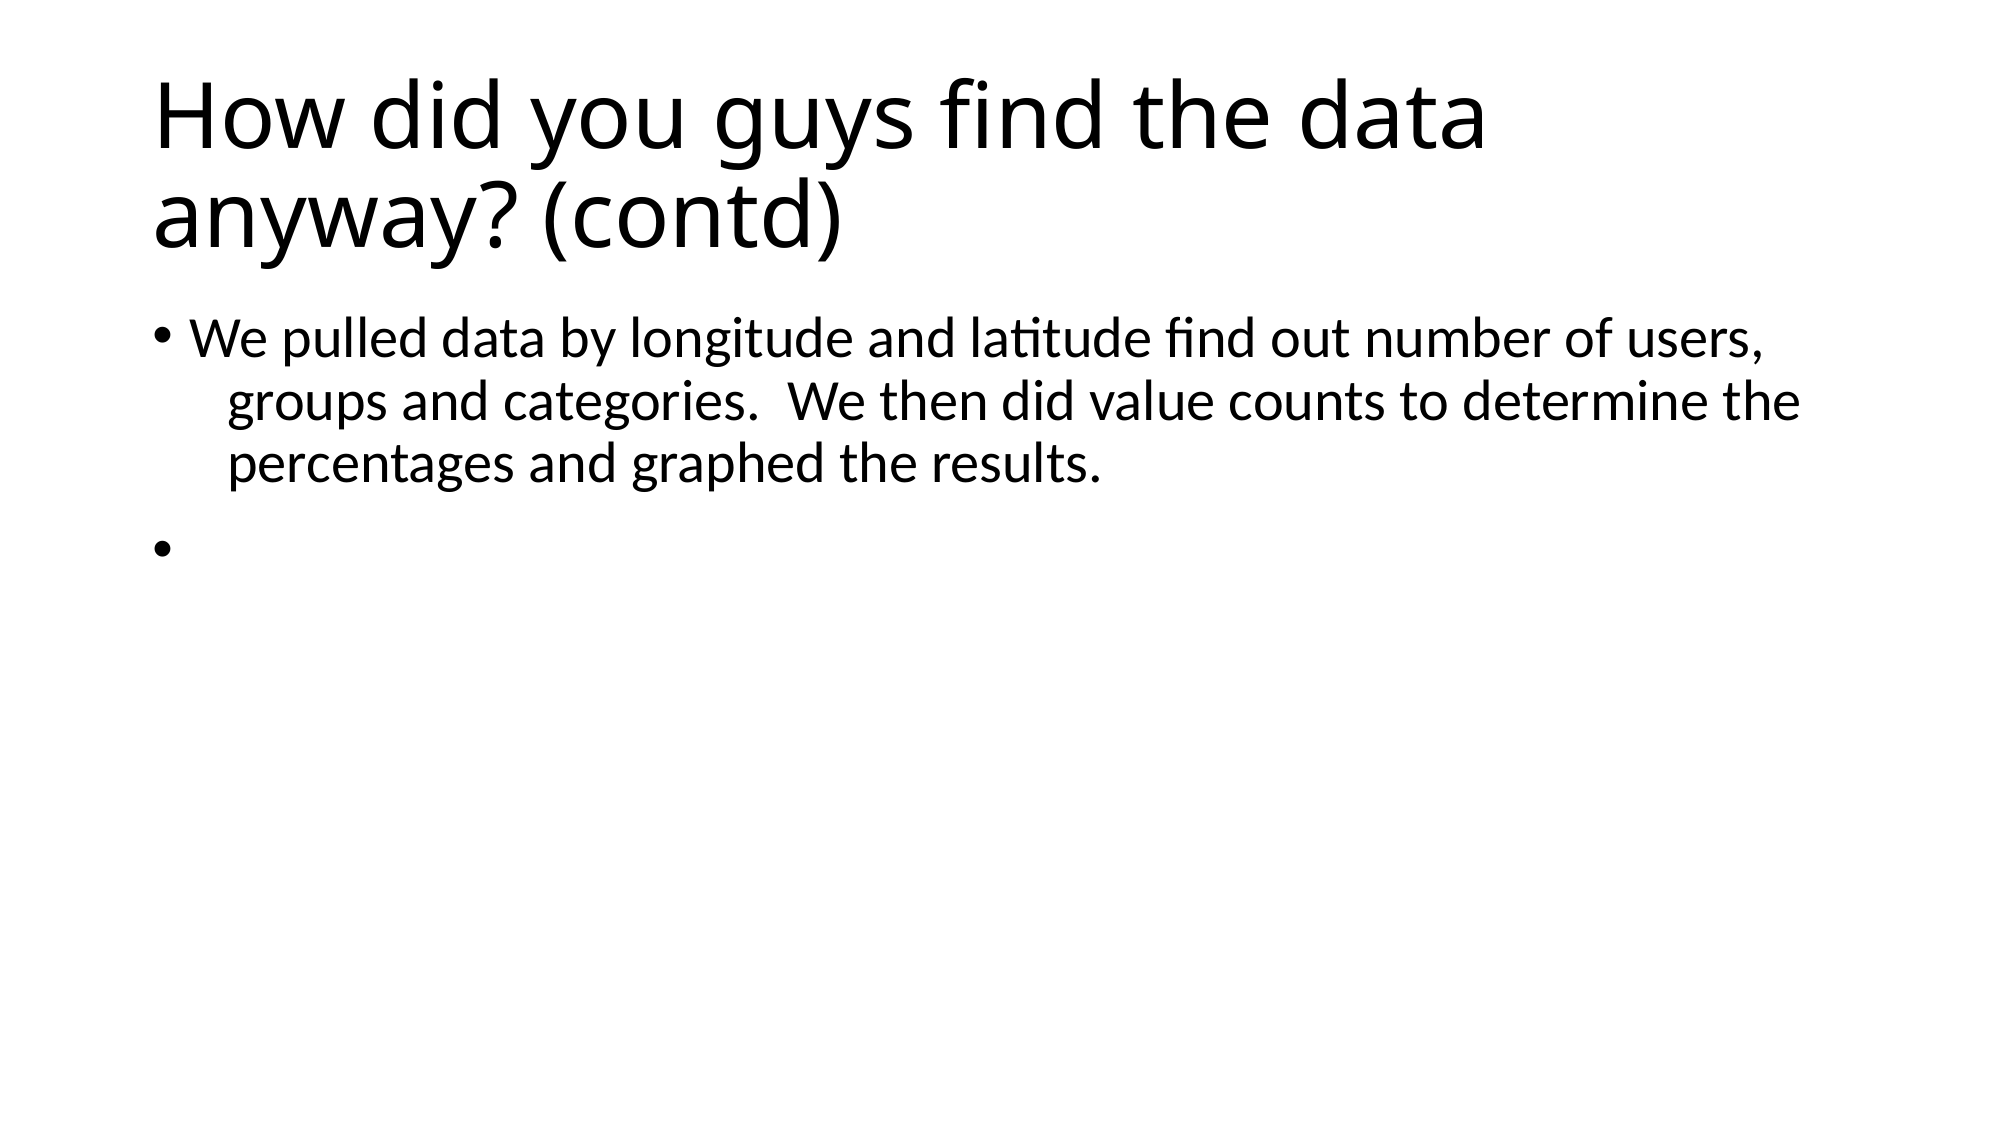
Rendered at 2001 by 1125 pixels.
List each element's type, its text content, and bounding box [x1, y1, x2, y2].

list We pulled data by longitude and latitude find out number of users, groups and categories. We then did value counts to determine the percentages and graphed the results. [137, 299, 1863, 1014]
title How did you guys find the data anyway? (contd) [137, 59, 1863, 278]
